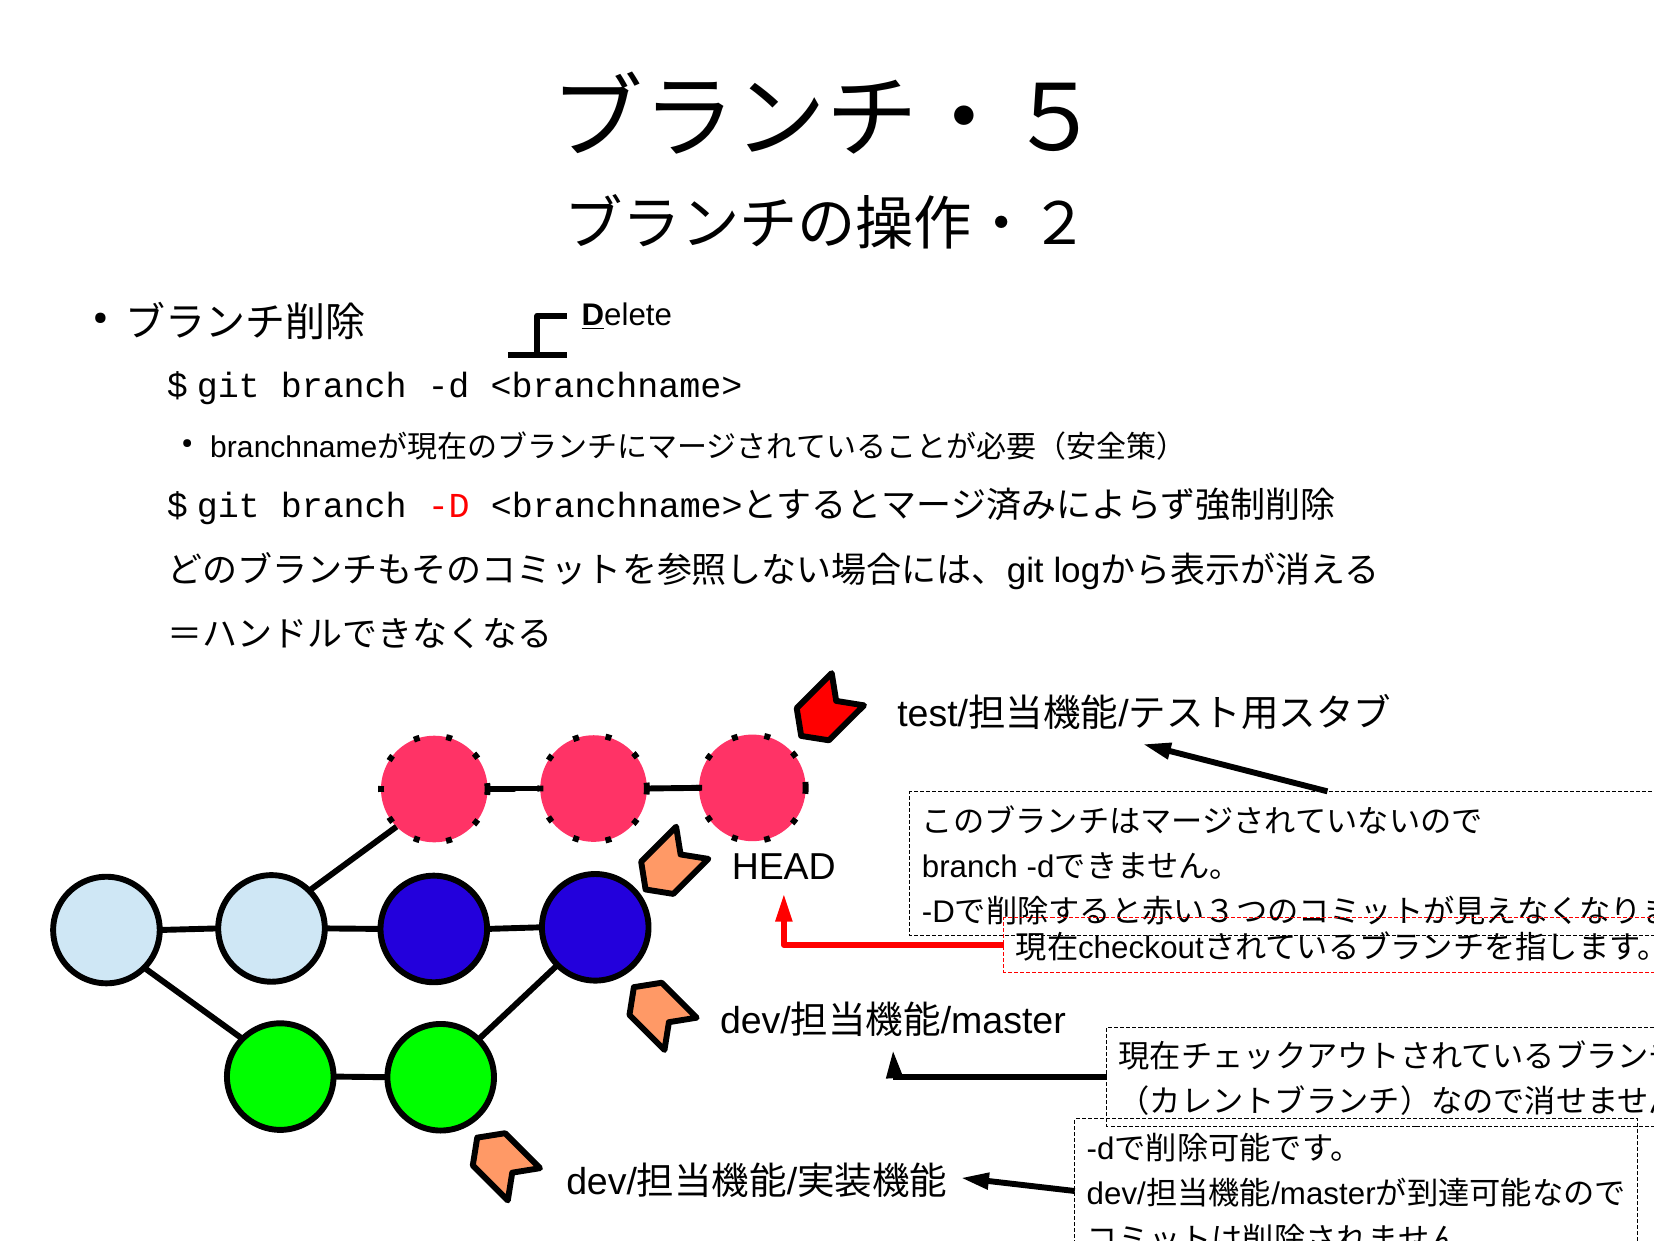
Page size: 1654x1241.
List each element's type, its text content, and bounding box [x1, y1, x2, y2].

text_box [218, 875, 325, 982]
text_box [53, 876, 160, 984]
text_box [226, 1023, 334, 1130]
text_box test/担当機能/テスト用スタブ [882, 675, 1368, 733]
text_box [472, 1133, 541, 1201]
text_box 現在checkoutされているブランチを指します。 [1003, 917, 1625, 962]
text_box 現在チェックアウトされているブランチ （カレントブランチ）なので消せません。 [1106, 1027, 1630, 1099]
text_box [699, 734, 806, 838]
text_box [542, 874, 649, 981]
text_box [540, 735, 647, 842]
title ブランチ・５ ブランチの操作・２ [82, 49, 1571, 257]
text_box [796, 673, 864, 741]
list ブランチ削除 $ git branch -d <branchname> branchnameが現在のブランチにマージされていることが必要（安全策） $ git branch -D <branchname>とするとマージ済みによらず強制削除 どのブランチもそのコミットを参照しない場合には、git logから表示が消える ＝ハンドルできなくなる [82, 290, 1619, 662]
text_box [380, 735, 488, 843]
text_box [641, 826, 709, 894]
text_box Delete [566, 290, 688, 342]
text_box [629, 982, 697, 1050]
text_box このブランチはマージされていないので branch -dできません。 -Dで削除すると赤い３つのコミットが見えなくなります。 [909, 791, 1639, 901]
text_box dev/担当機能/実装機能 [551, 1143, 963, 1201]
text_box [380, 875, 487, 983]
text_box [387, 1023, 494, 1131]
text_box -dで削除可能です。 dev/担当機能/masterが到達可能なので コミットは削除されません。 [1074, 1118, 1632, 1229]
text_box HEAD [717, 838, 851, 896]
text_box dev/担当機能/master [705, 982, 1081, 1040]
